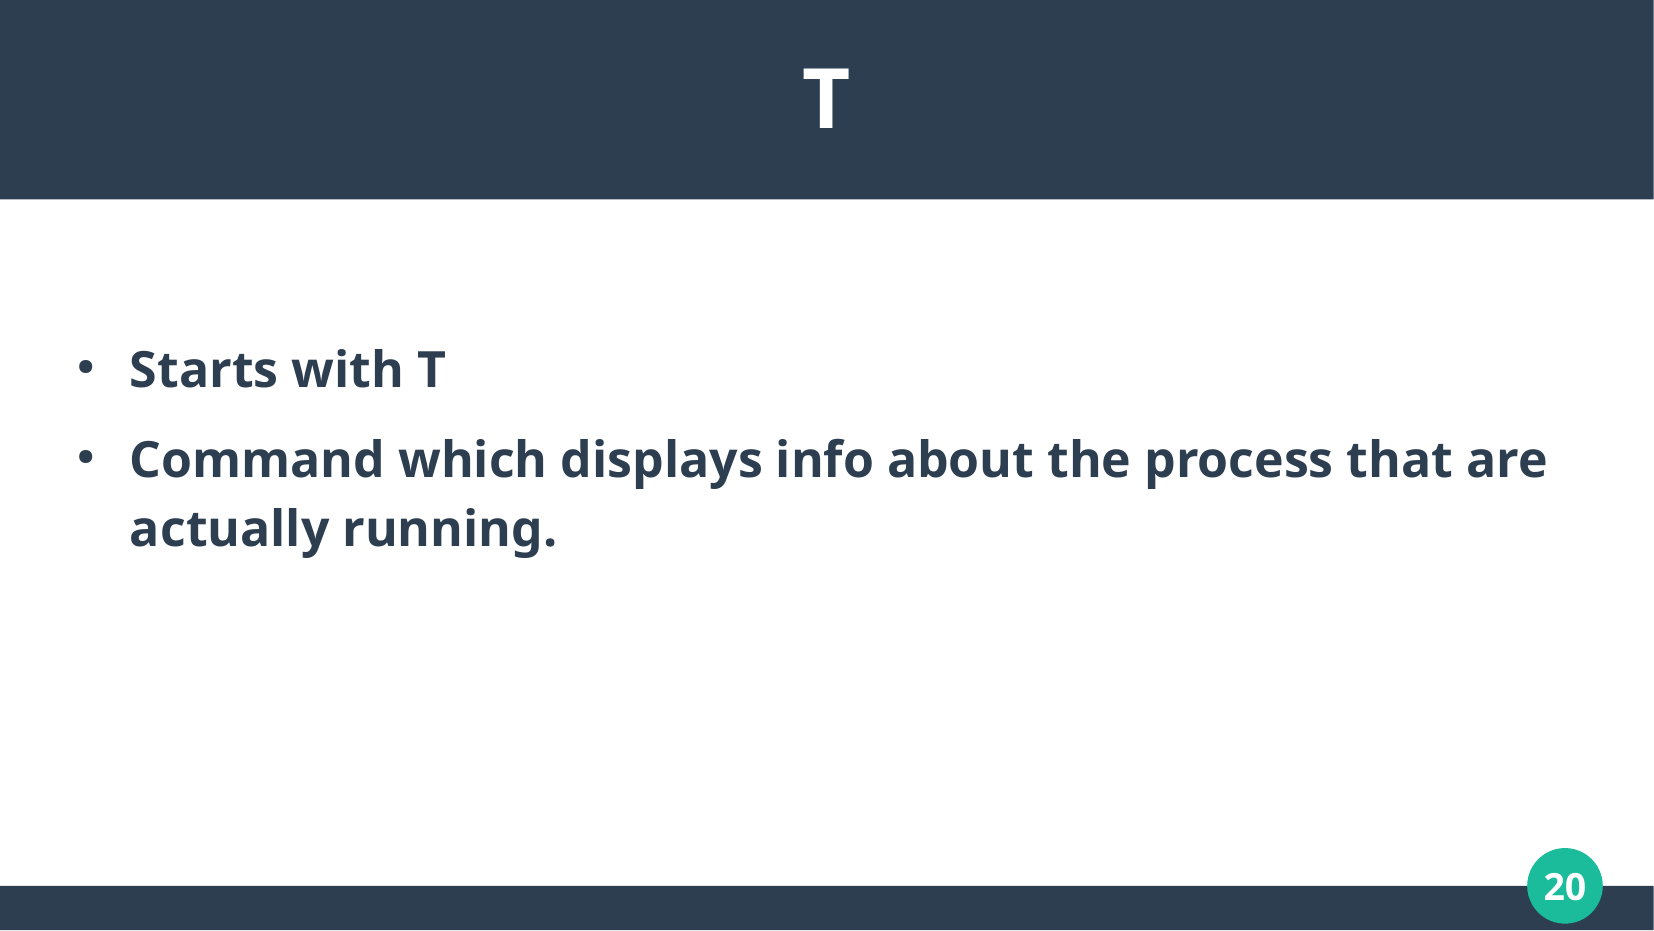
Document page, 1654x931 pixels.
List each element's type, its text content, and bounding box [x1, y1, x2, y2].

title T [59, 37, 1595, 156]
list Starts with T Command which displays info about the process that are actually running. [59, 243, 1595, 864]
